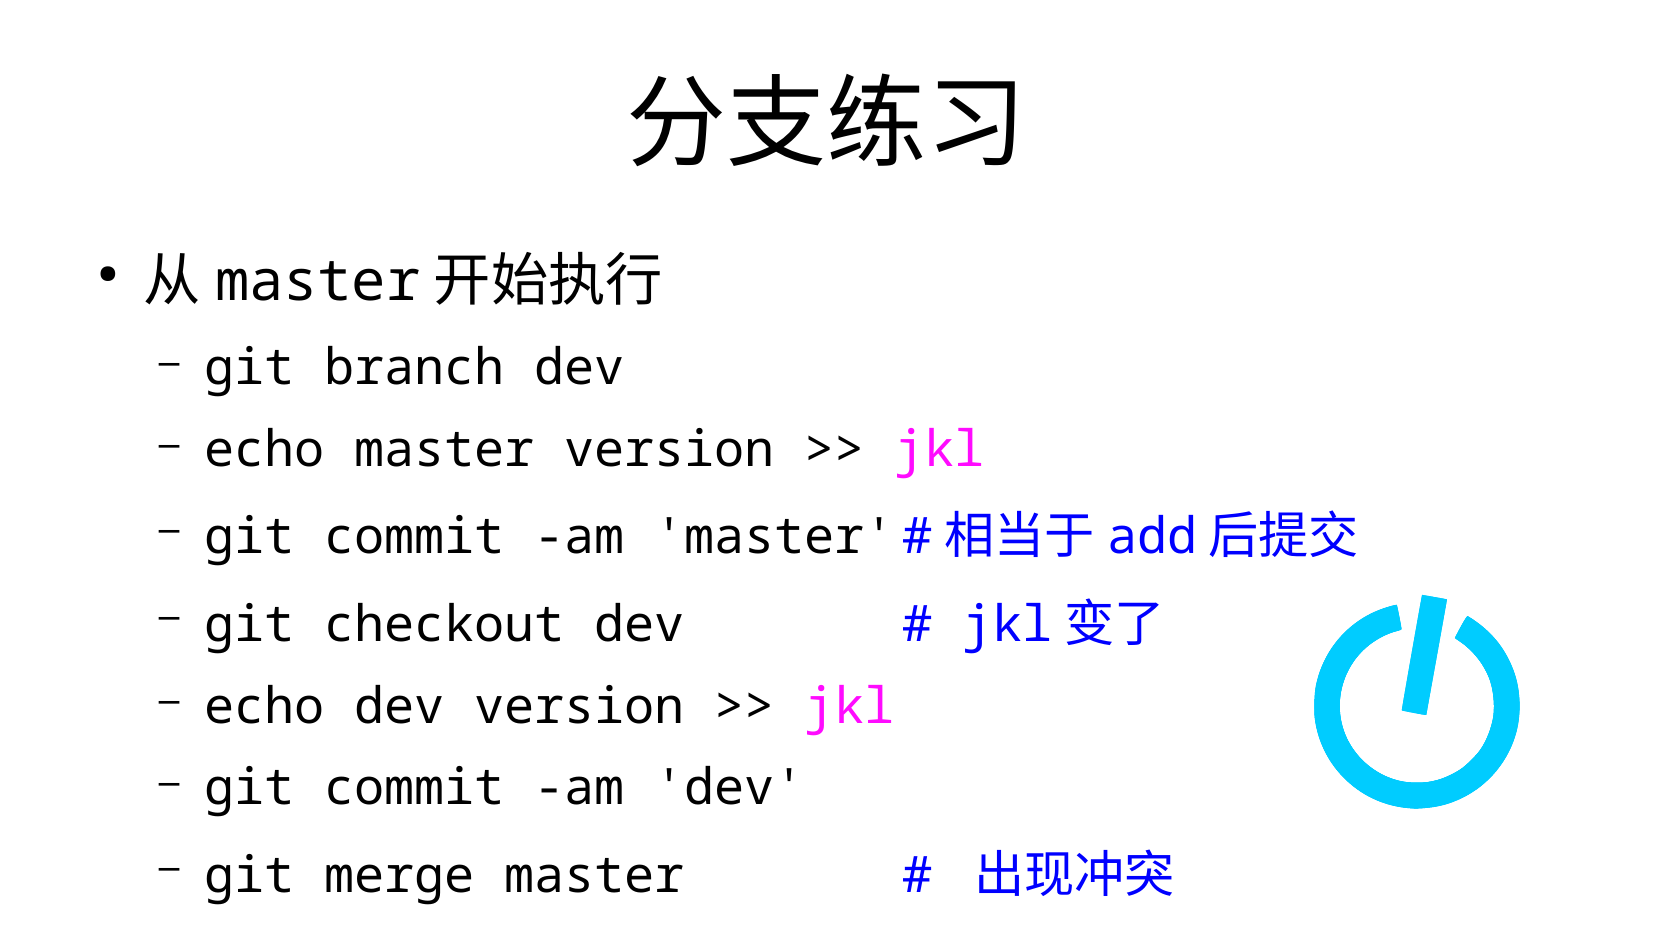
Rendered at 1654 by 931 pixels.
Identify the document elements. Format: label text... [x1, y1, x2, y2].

title 分支练习 [82, 37, 1571, 193]
list 从master开始执行 git branch dev echo master version >> jkl git commit -am 'master' #相当于add后提交 git checkout dev # jkl变了 echo dev version >> jkl git commit -am 'dev' git merge master # 出现冲突 [82, 217, 1571, 910]
